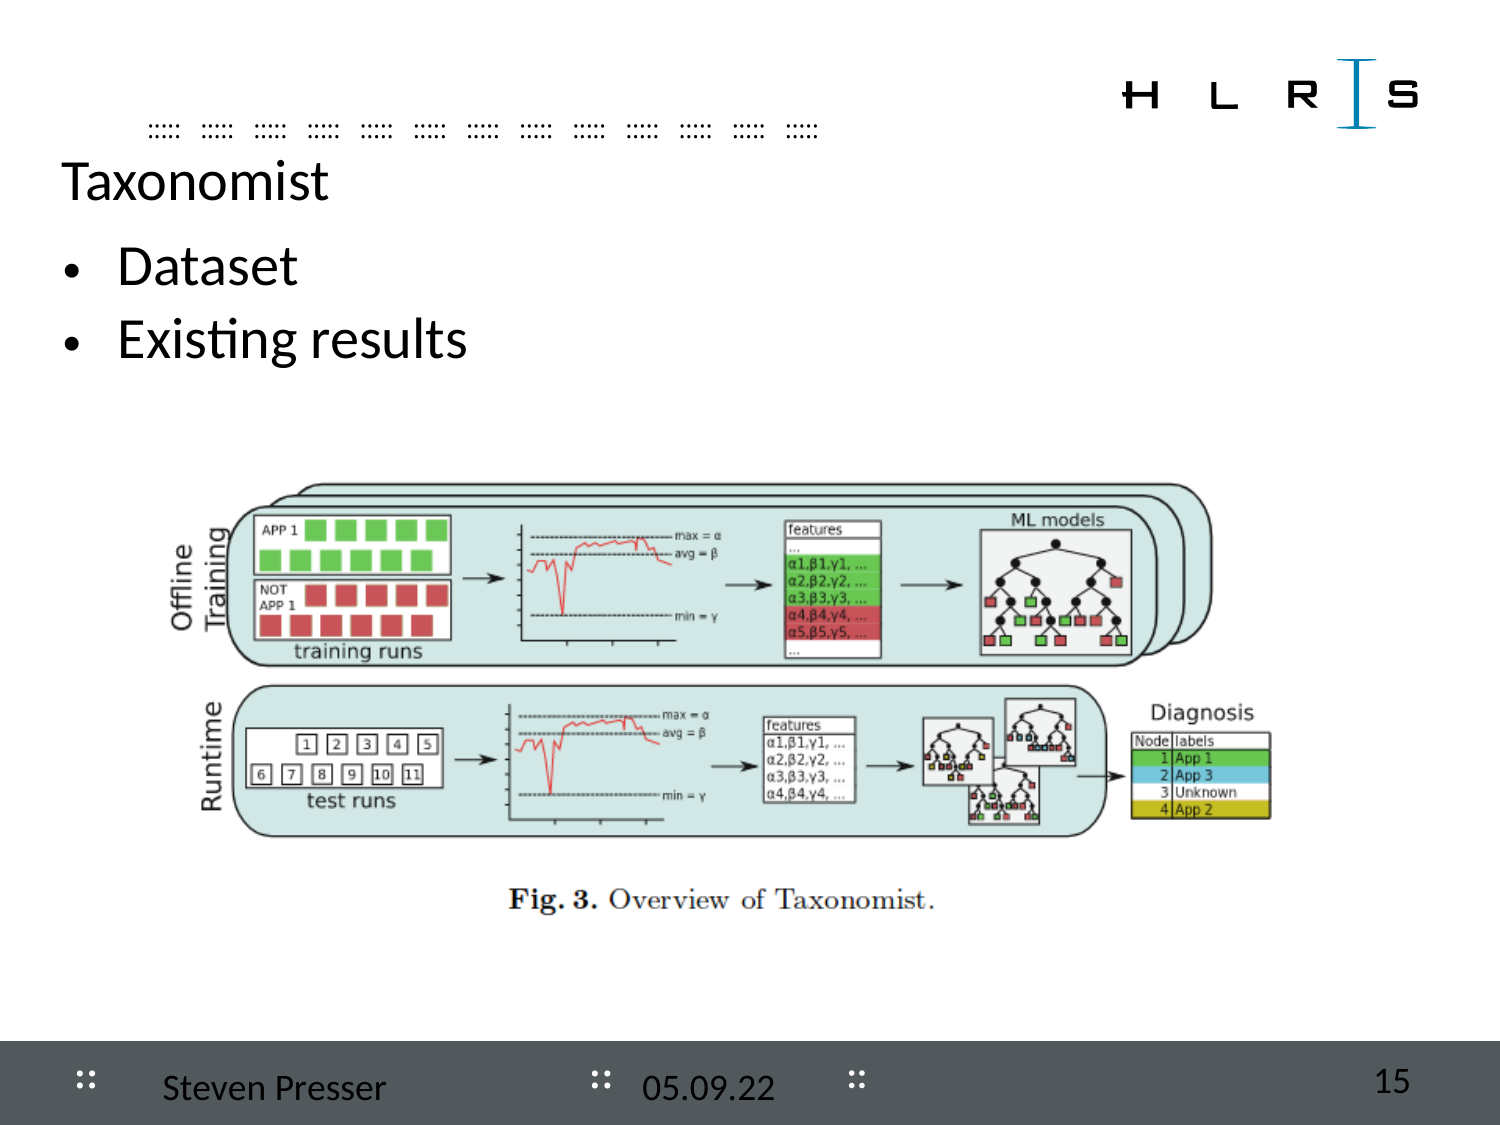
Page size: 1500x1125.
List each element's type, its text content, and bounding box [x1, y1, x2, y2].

picture [1360, 59, 1418, 108]
picture [1122, 59, 1353, 108]
list Dataset Existing results [46, 234, 1464, 977]
picture [147, 451, 1336, 945]
title Taxonomist [46, 108, 1464, 234]
